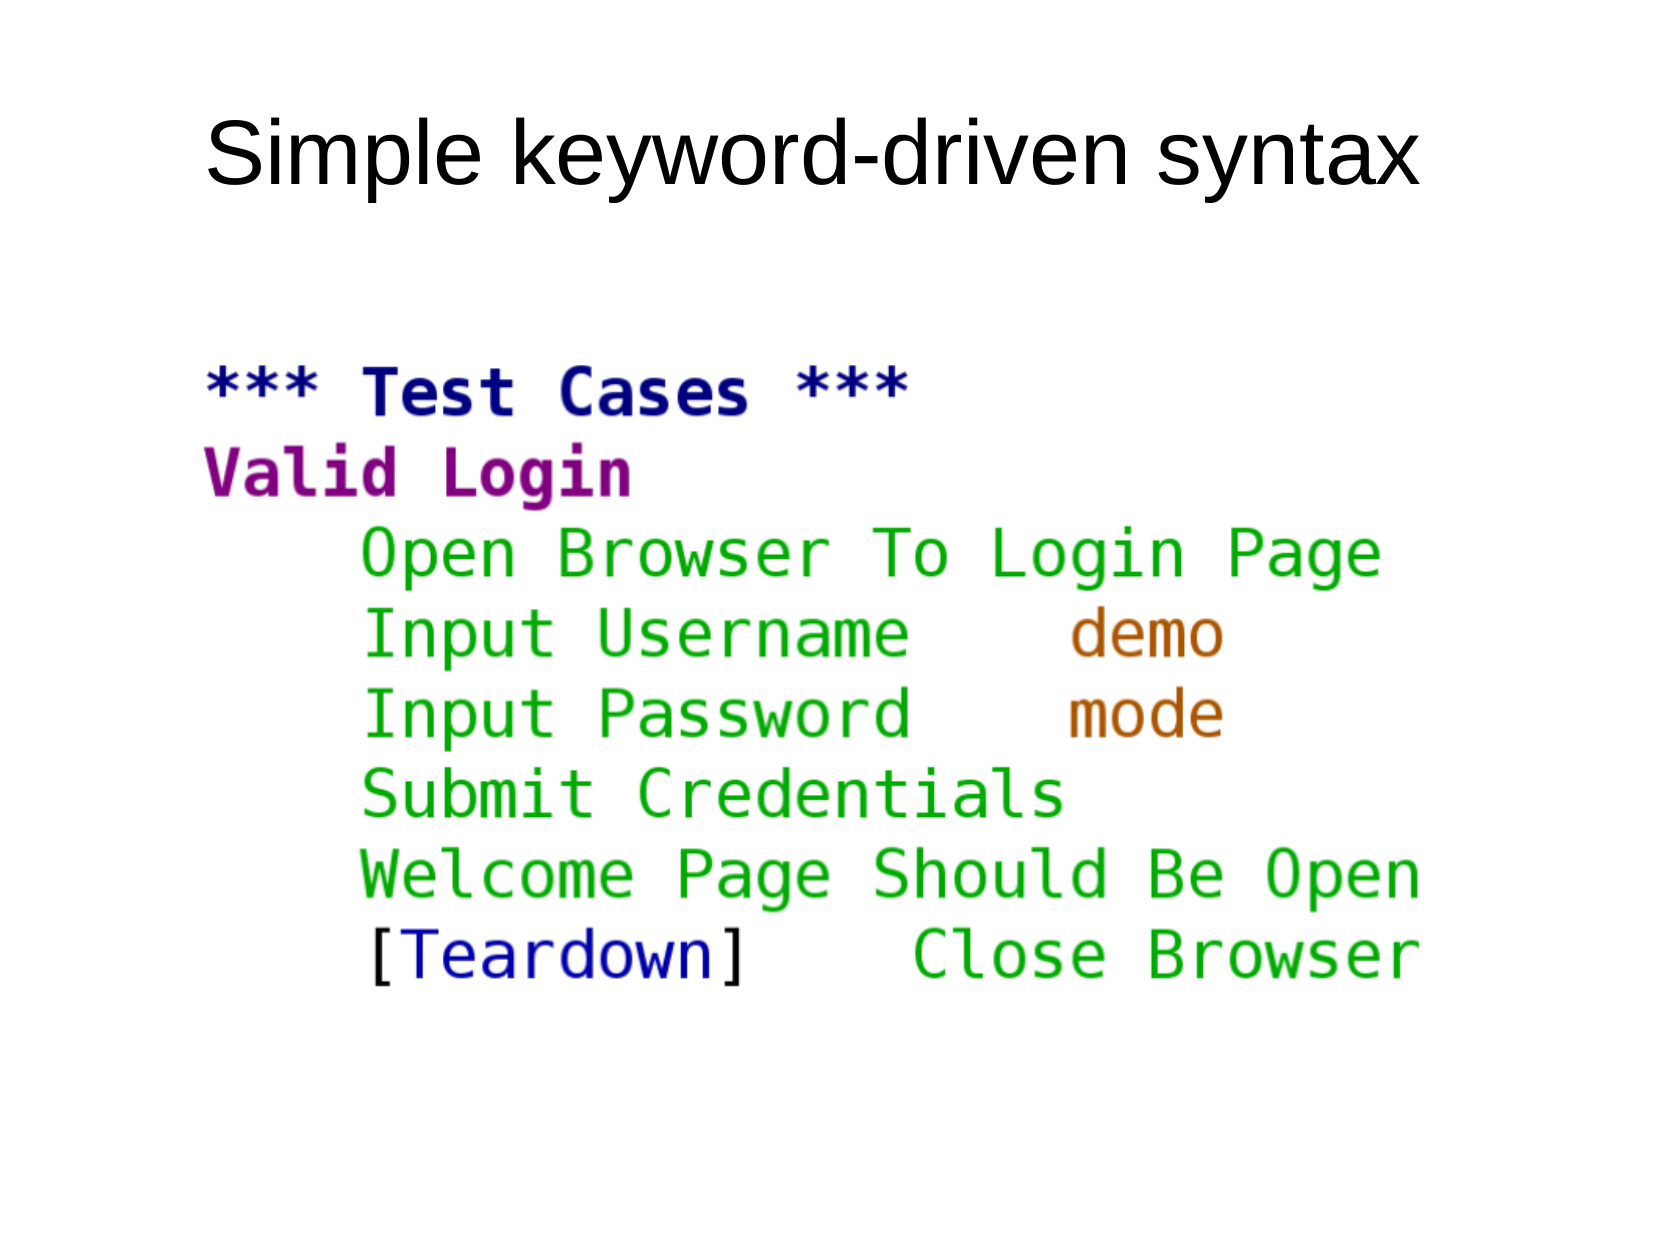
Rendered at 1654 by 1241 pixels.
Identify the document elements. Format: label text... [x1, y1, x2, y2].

picture [187, 339, 1438, 1013]
title Simple keyword-driven syntax [82, 49, 1571, 257]
